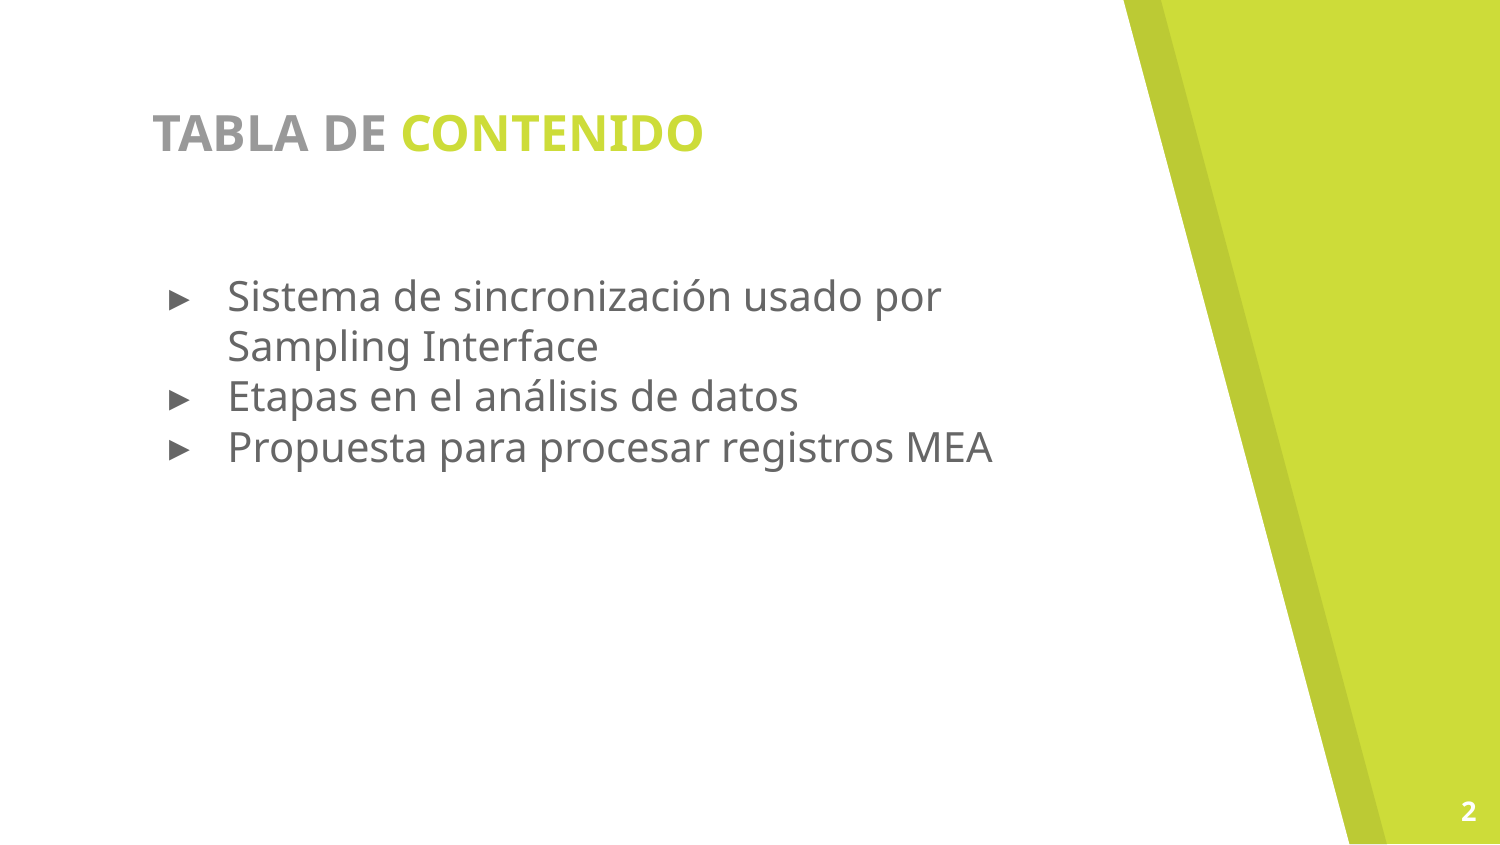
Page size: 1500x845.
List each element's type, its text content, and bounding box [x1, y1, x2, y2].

list Sistema de sincronización usado por Sampling Interface Etapas en el análisis de datos Propuesta para procesar registros MEA [137, 255, 1011, 626]
title TABLA DE CONTENIDO [137, 109, 926, 177]
slide_number <number> [1401, 779, 1492, 845]
